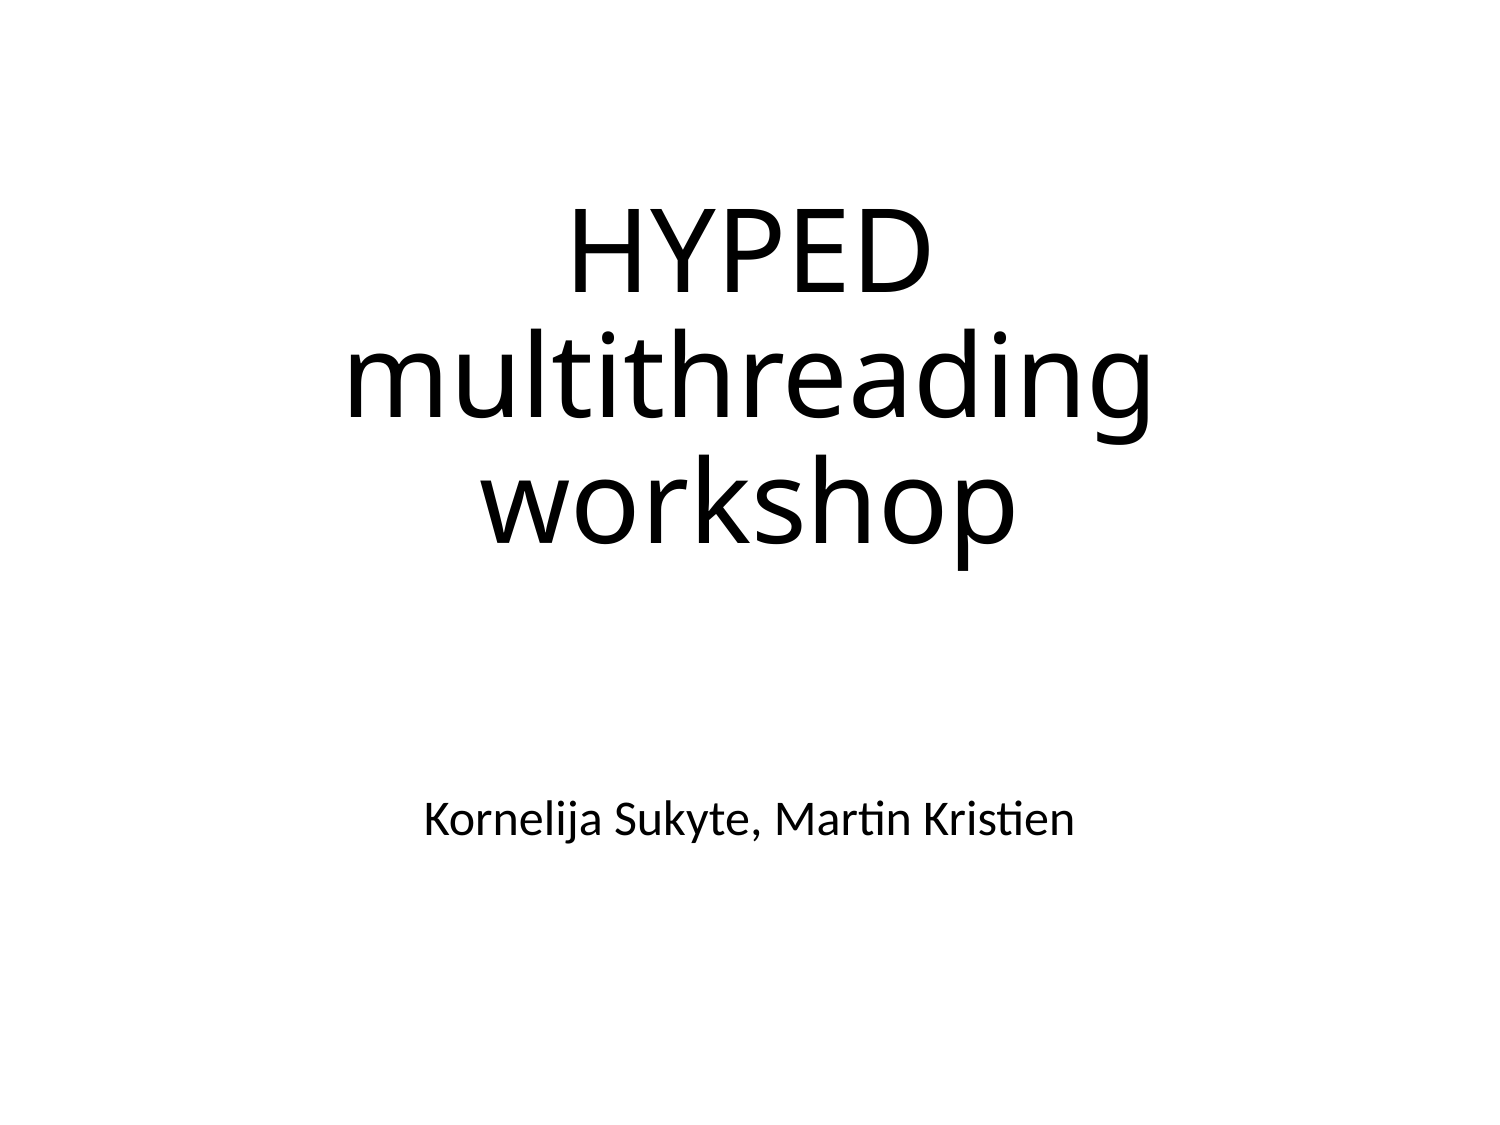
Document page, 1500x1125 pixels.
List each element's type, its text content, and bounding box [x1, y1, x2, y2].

title HYPED multithreading workshop [112, 184, 1388, 576]
subtitle Kornelija Sukyte, Martin Kristien [187, 785, 1313, 863]
